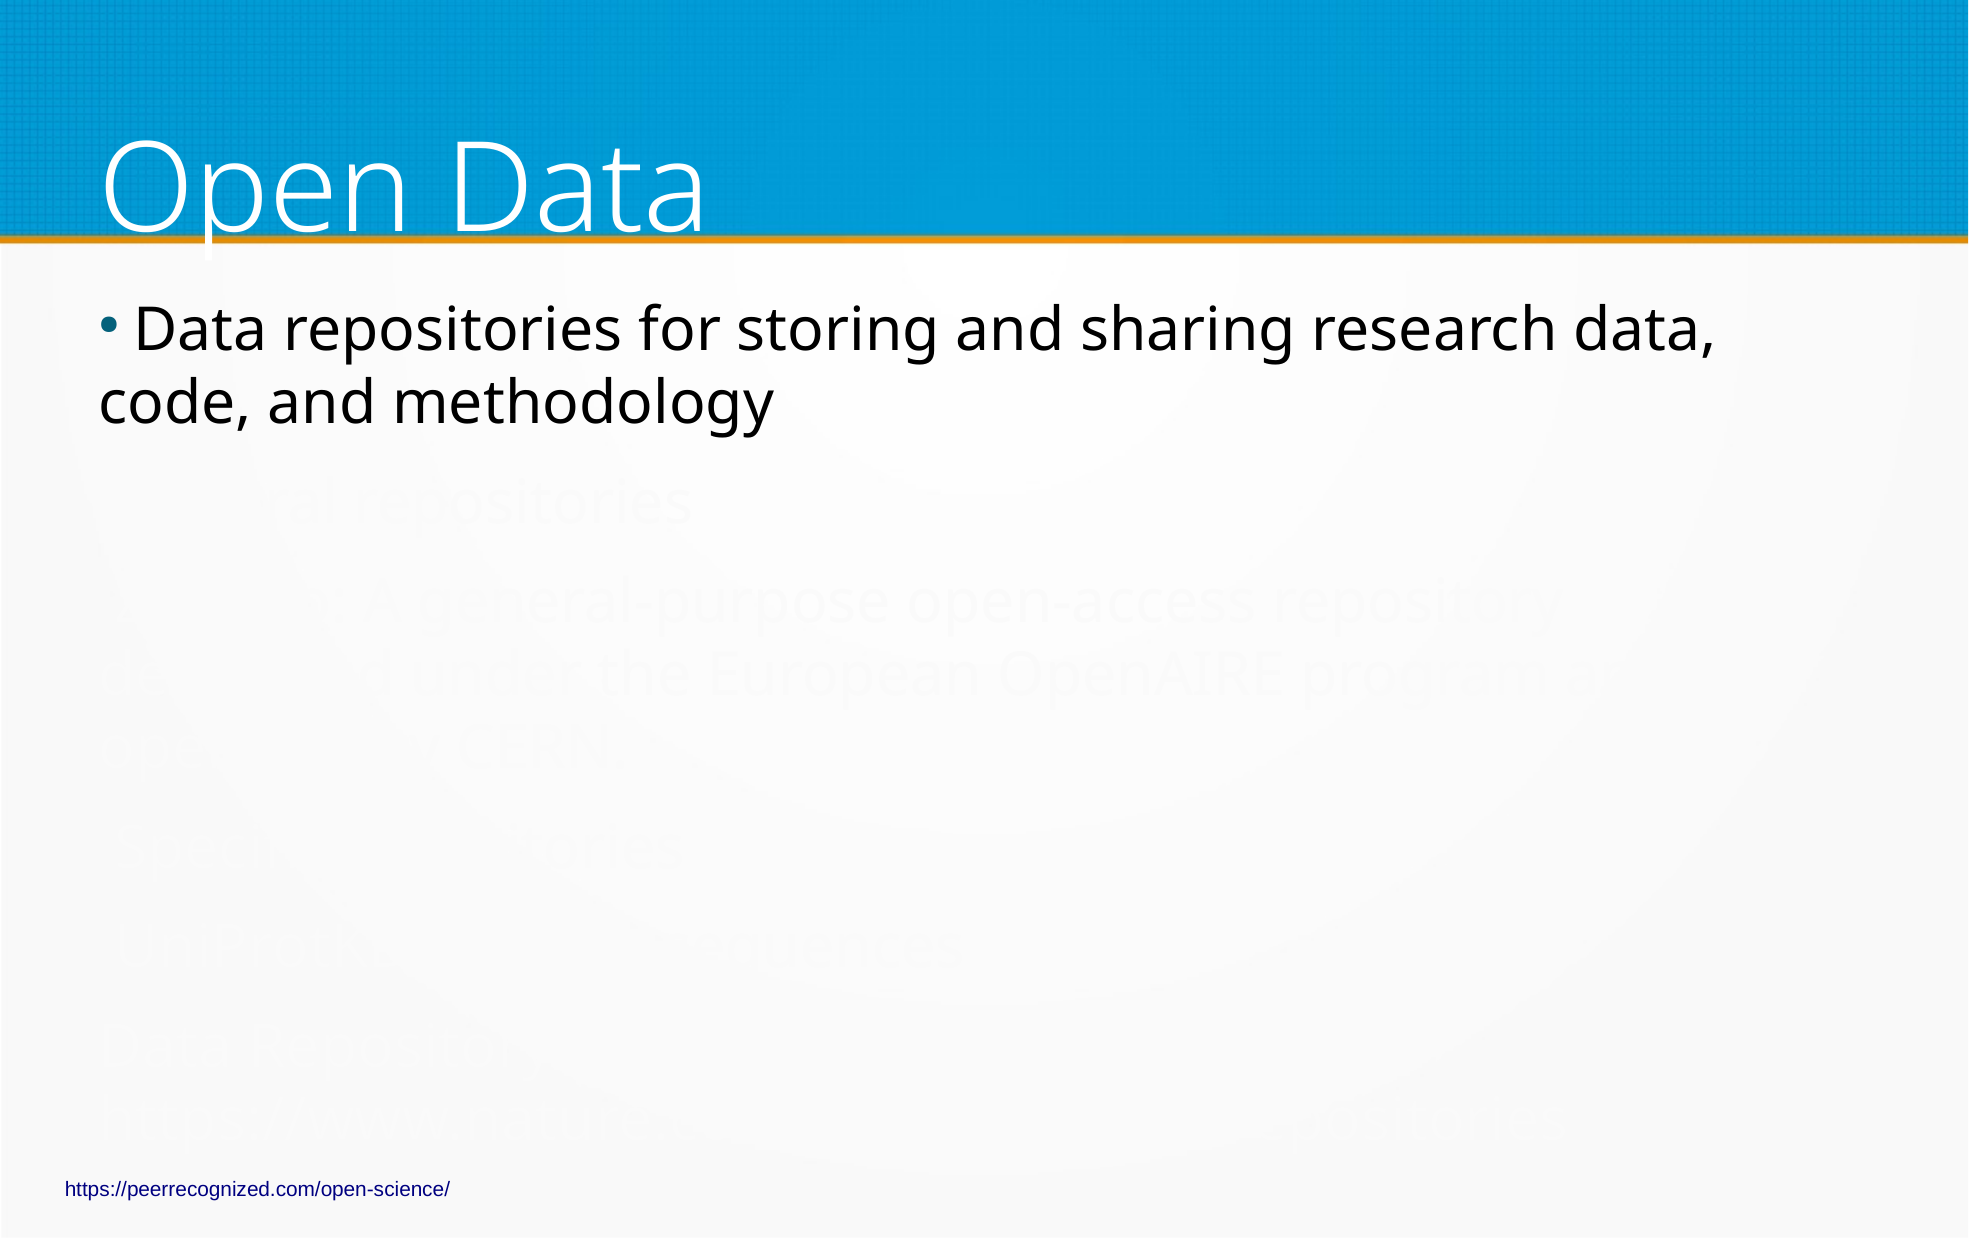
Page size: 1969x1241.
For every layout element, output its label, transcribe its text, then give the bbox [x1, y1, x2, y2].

picture [0, 233, 1969, 1241]
list Data repositories for storing and sharing research data, code, and methodology General repositories Zenodo: A general-purpose open-access repository developed under the European OpenAIRE program and operated by CERN. Specific repositories UniProtKB: Protein sequences Data Repository Guidance: https://www.nature.com/sdata/policies/repositories [98, 290, 1870, 1156]
title Open Data [98, 49, 1870, 257]
text_box https://peerrecognized.com/open-science/ [50, 1170, 466, 1209]
